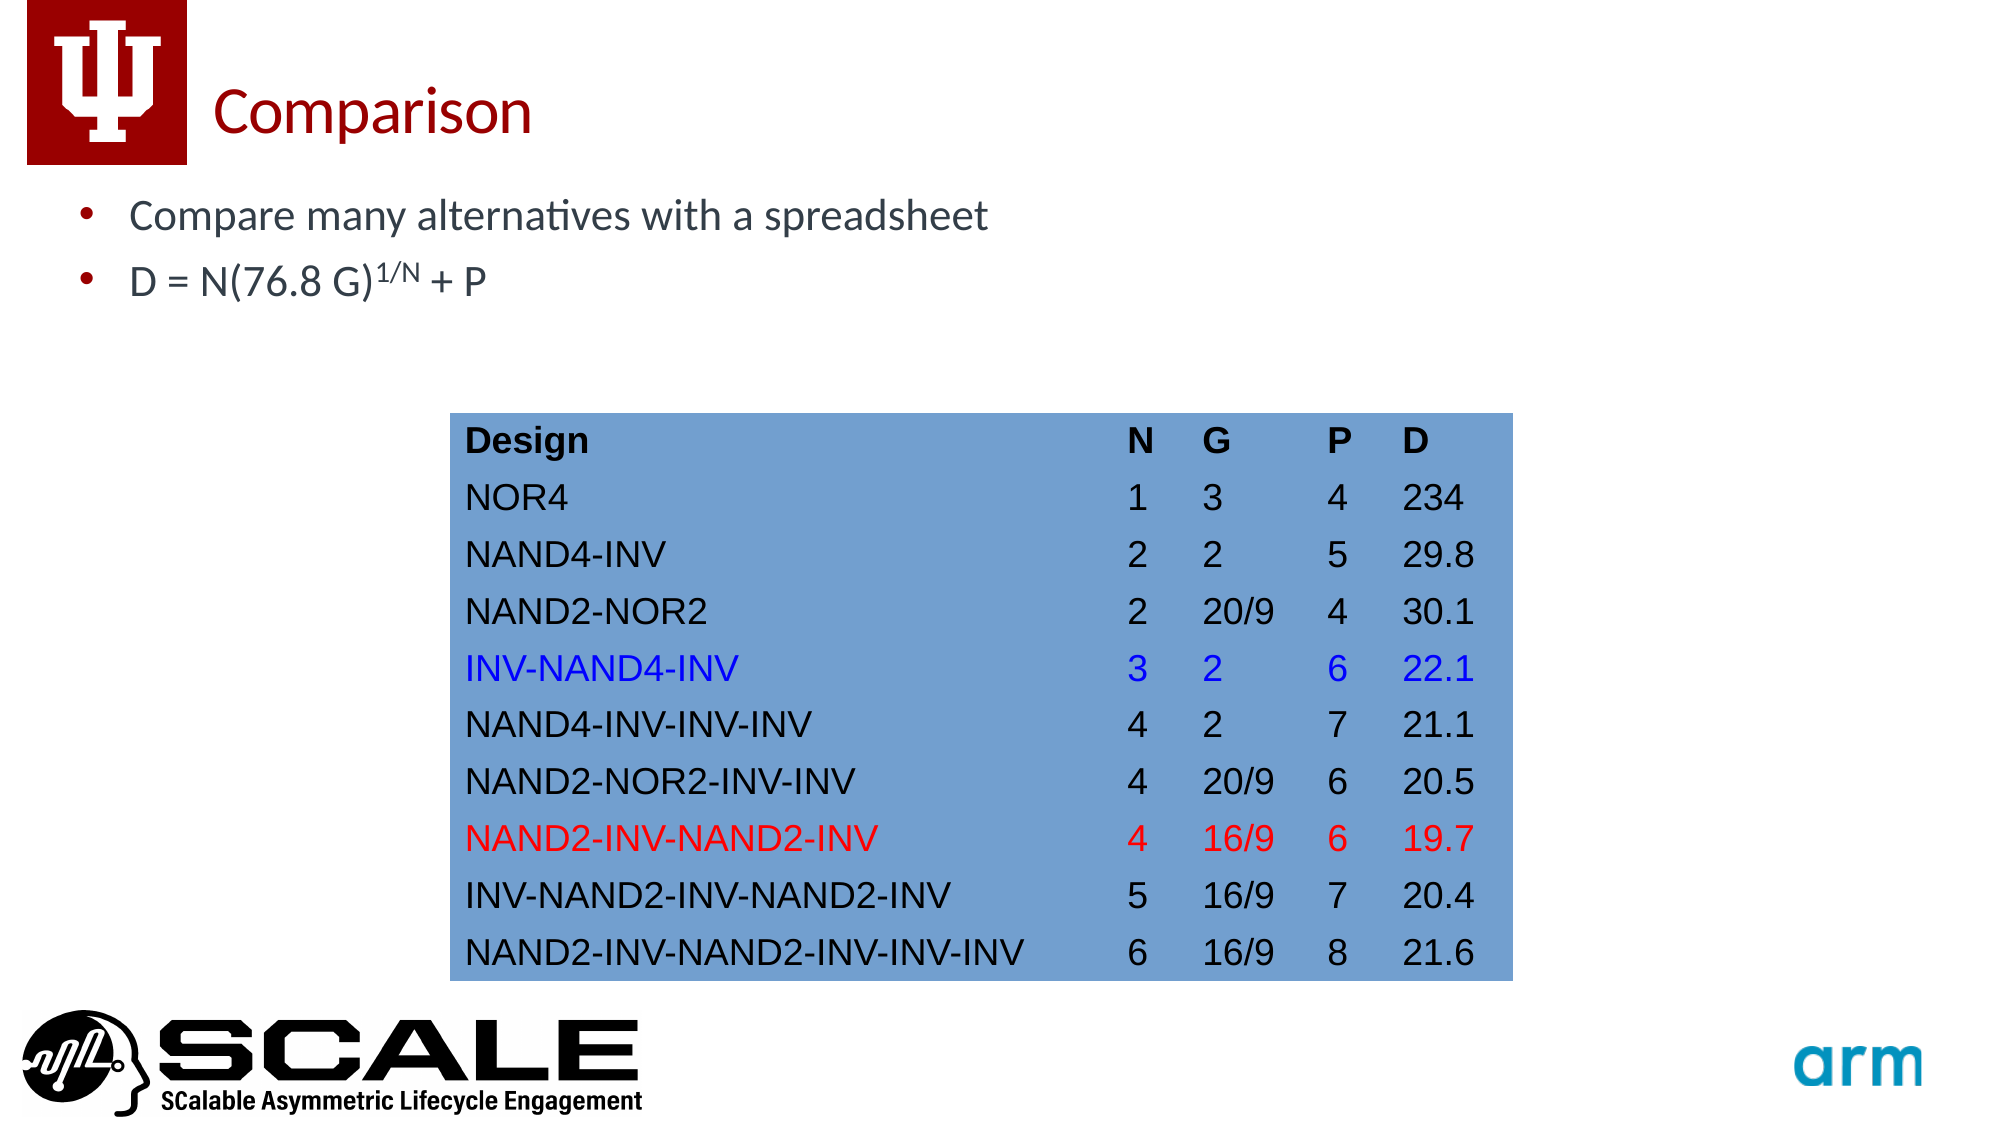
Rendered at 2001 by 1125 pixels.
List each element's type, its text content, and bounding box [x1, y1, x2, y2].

table_cell 8 [1313, 924, 1388, 981]
table_cell 2 [1187, 640, 1313, 697]
table_cell 4 [1112, 697, 1187, 753]
table_cell NAND4-INV [450, 526, 1112, 583]
table_cell 2 [1112, 526, 1187, 583]
table_header N [1112, 413, 1187, 469]
table_cell 6 [1313, 640, 1388, 697]
table_cell 21.1 [1388, 697, 1513, 753]
table_header Design [450, 413, 1112, 469]
table_cell 30.1 [1388, 583, 1513, 640]
table_cell NAND2-NOR2-INV-INV [450, 753, 1112, 810]
table_cell 1 [1112, 469, 1187, 526]
table_header G [1187, 413, 1313, 469]
table_cell 2 [1187, 697, 1313, 753]
table_cell 4 [1313, 469, 1388, 526]
table_cell 20/9 [1187, 753, 1313, 810]
table_cell NAND2-INV-NAND2-INV-INV-INV [450, 924, 1112, 981]
table_cell NAND4-INV-INV-INV [450, 697, 1112, 753]
table_cell 20/9 [1187, 583, 1313, 640]
table_header P [1313, 413, 1388, 469]
table_cell 21.6 [1388, 924, 1513, 981]
table_cell NAND2-NOR2 [450, 583, 1112, 640]
table_cell 6 [1112, 924, 1187, 981]
table_cell NAND2-INV-NAND2-INV [450, 810, 1112, 867]
list Compare many alternatives with a spreadsheet D = N(76.8 G)1/N + P [78, 185, 1924, 941]
table_cell 29.8 [1388, 526, 1513, 583]
table_cell 6 [1313, 753, 1388, 810]
table_cell 2 [1187, 526, 1313, 583]
table_cell 16/9 [1187, 867, 1313, 924]
table_cell 16/9 [1187, 810, 1313, 867]
table_cell 2 [1112, 583, 1187, 640]
table_cell 3 [1187, 469, 1313, 526]
table_cell 7 [1313, 697, 1388, 753]
table_cell 6 [1313, 810, 1388, 867]
table_cell 4 [1112, 753, 1187, 810]
table_header D [1388, 413, 1513, 469]
table_cell 20.4 [1388, 867, 1513, 924]
table_cell 5 [1313, 526, 1388, 583]
table_cell 7 [1313, 867, 1388, 924]
table_cell 19.7 [1388, 810, 1513, 867]
table_cell INV-NAND4-INV [450, 640, 1112, 697]
table_cell 16/9 [1187, 924, 1313, 981]
table_cell 4 [1112, 810, 1187, 867]
table_cell 234 [1388, 469, 1513, 526]
title Comparison [213, 78, 1922, 186]
table_cell 3 [1112, 640, 1187, 697]
table_cell NOR4 [450, 469, 1112, 526]
table_cell 20.5 [1388, 753, 1513, 810]
table_cell 5 [1112, 867, 1187, 924]
table_cell 22.1 [1388, 640, 1513, 697]
table_cell INV-NAND2-INV-NAND2-INV [450, 867, 1112, 924]
table_cell 4 [1313, 583, 1388, 640]
